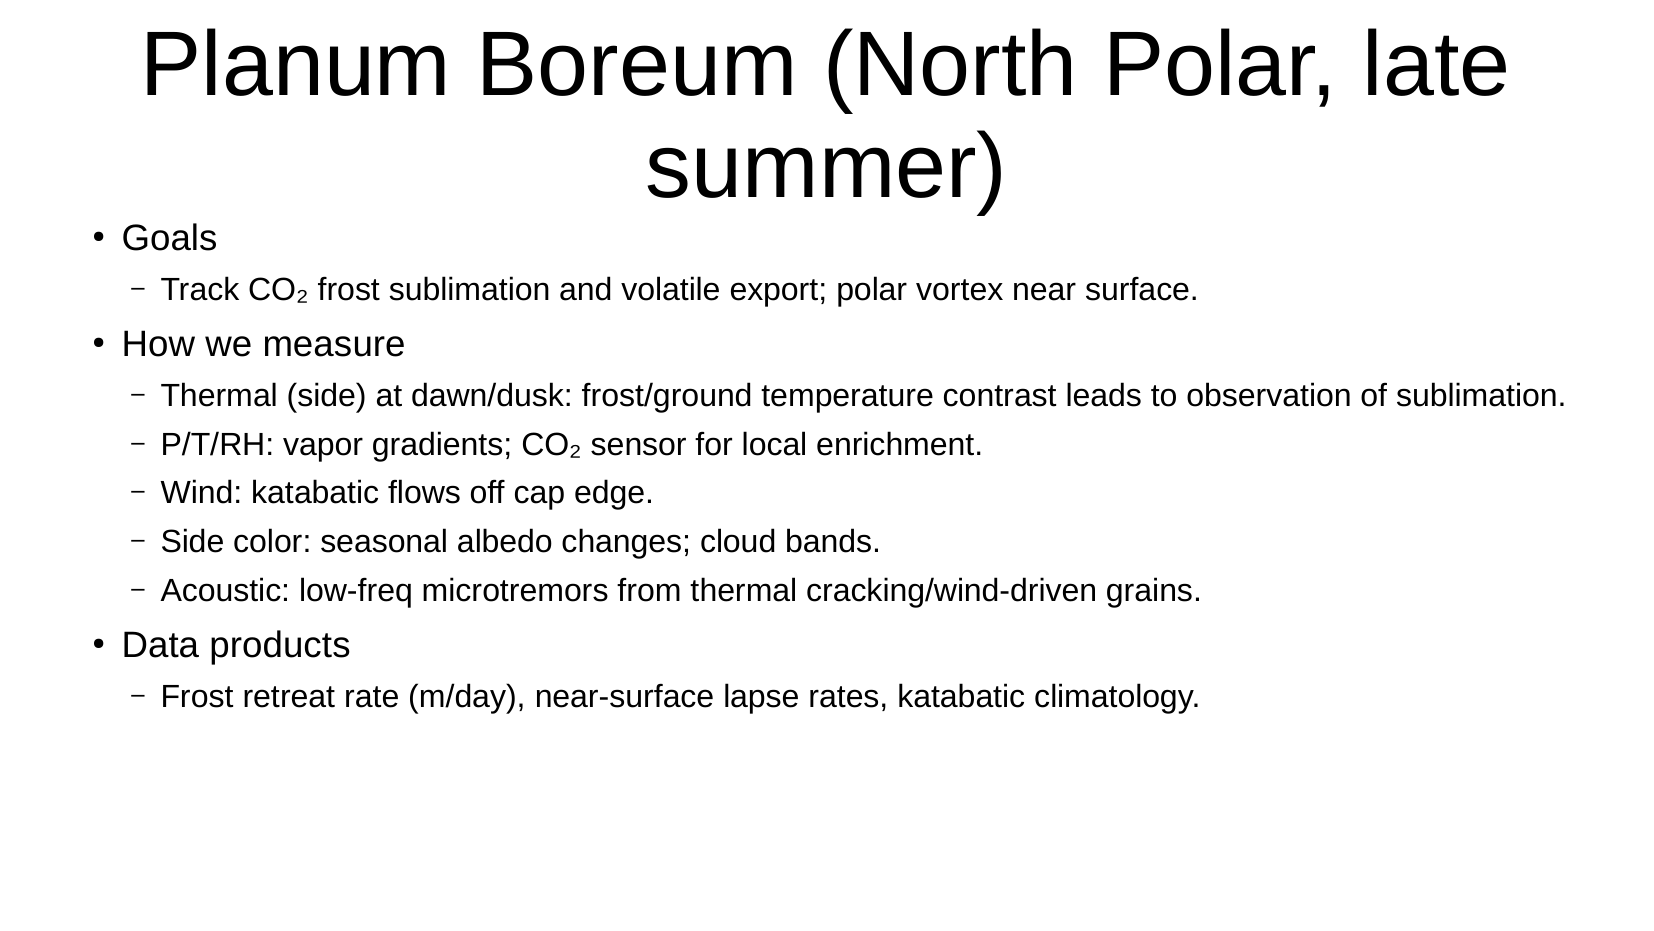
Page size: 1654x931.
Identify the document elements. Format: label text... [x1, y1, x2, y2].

list Goals Track CO₂ frost sublimation and volatile export; polar vortex near surface. How we measure Thermal (side) at dawn/dusk: frost/ground temperature contrast leads to observation of sublimation. P/T/RH: vapor gradients; CO₂ sensor for local enrichment. Wind: katabatic flows off cap edge. Side color: seasonal albedo changes; cloud bands. Acoustic: low-freq microtremors from thermal cracking/wind-driven grains. Data products Frost retreat rate (m/day), near-surface lapse rates, katabatic climatology. [82, 217, 1571, 758]
title Planum Boreum (North Polar, late summer) [82, 12, 1571, 217]
